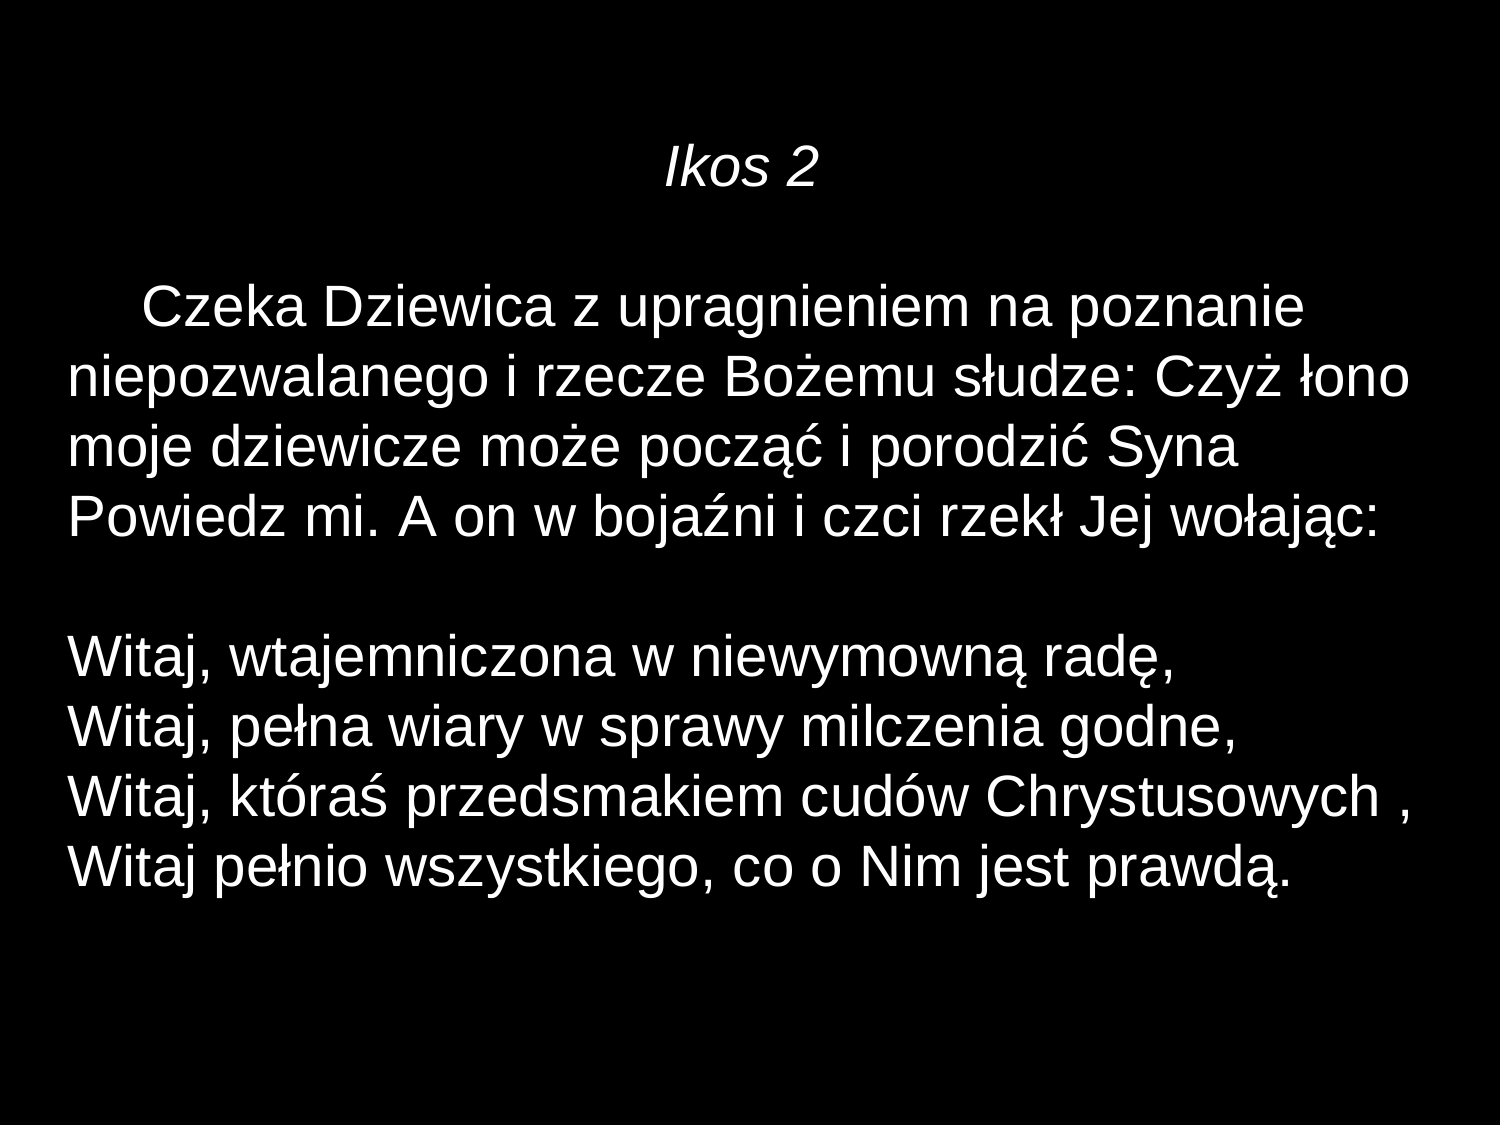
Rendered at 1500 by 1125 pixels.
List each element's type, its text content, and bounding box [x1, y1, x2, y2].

text_box Ikos 2 Czeka Dziewica z upragnieniem na poznanie niepozwalanego i rzecze Bożemu słudze: Czyż łono moje dziewicze może począć i porodzić Syna Powiedz mi. A on w bojaźni i czci rzekł Jej wołając: Witaj, wtajemniczona w niewymowną radę, Witaj, pełna wiary w sprawy milczenia godne, Witaj, któraś przedsmakiem cudów Chrystusowych , Witaj pełnio wszystkiego, co o Nim jest prawdą. [53, 120, 1483, 906]
